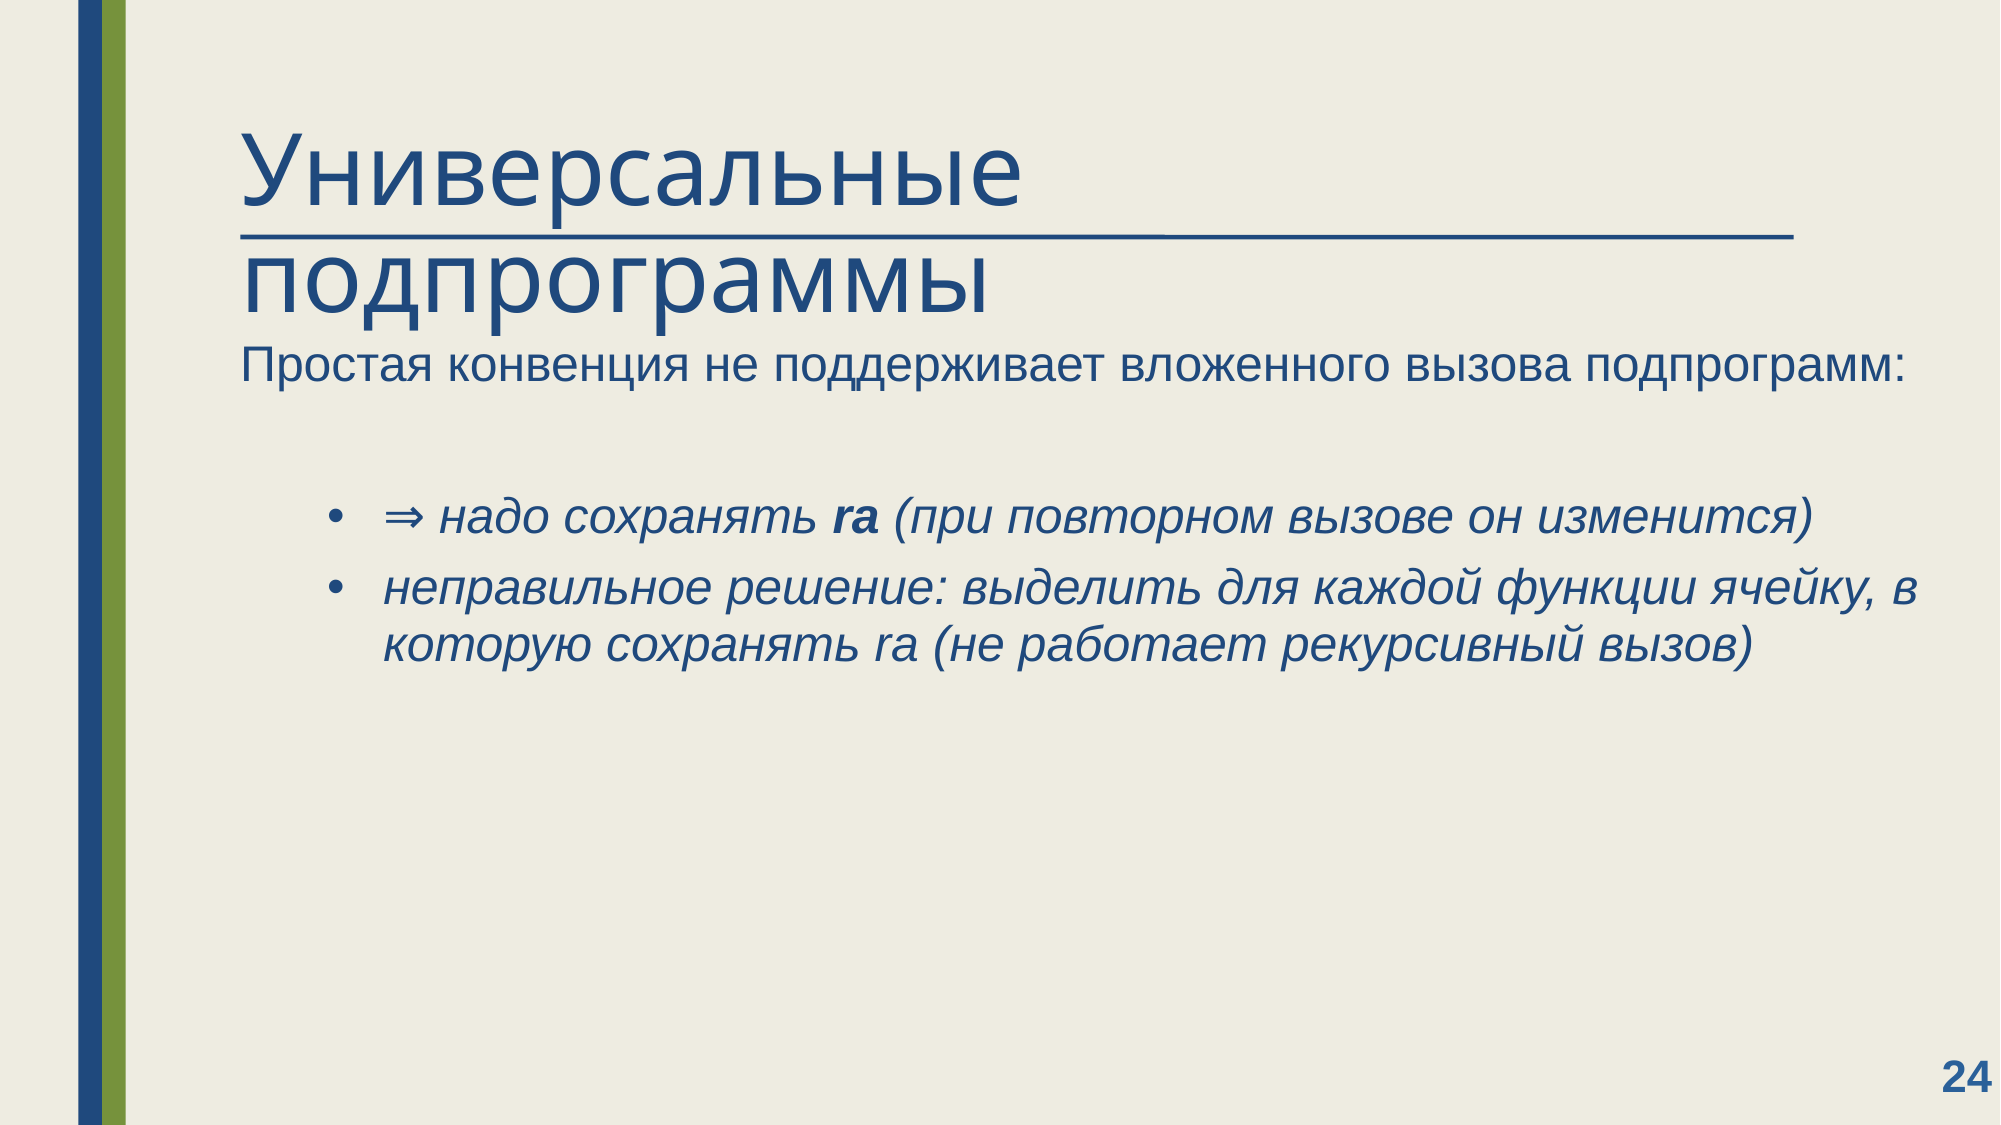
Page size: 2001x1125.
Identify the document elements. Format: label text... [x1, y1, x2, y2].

list Простая конвенция не поддерживает вложенного вызова подпрограмм: ⇒ надо сохранять ra (при повторном вызове он изменится) неправильное решение: выделить для каждой функции ячейку, в которую сохранять ra (не работает рекурсивный вызов) [225, 243, 1970, 963]
text_box <номер> [1766, 1043, 1998, 1125]
title Универсальные подпрограммы [225, 112, 1800, 231]
